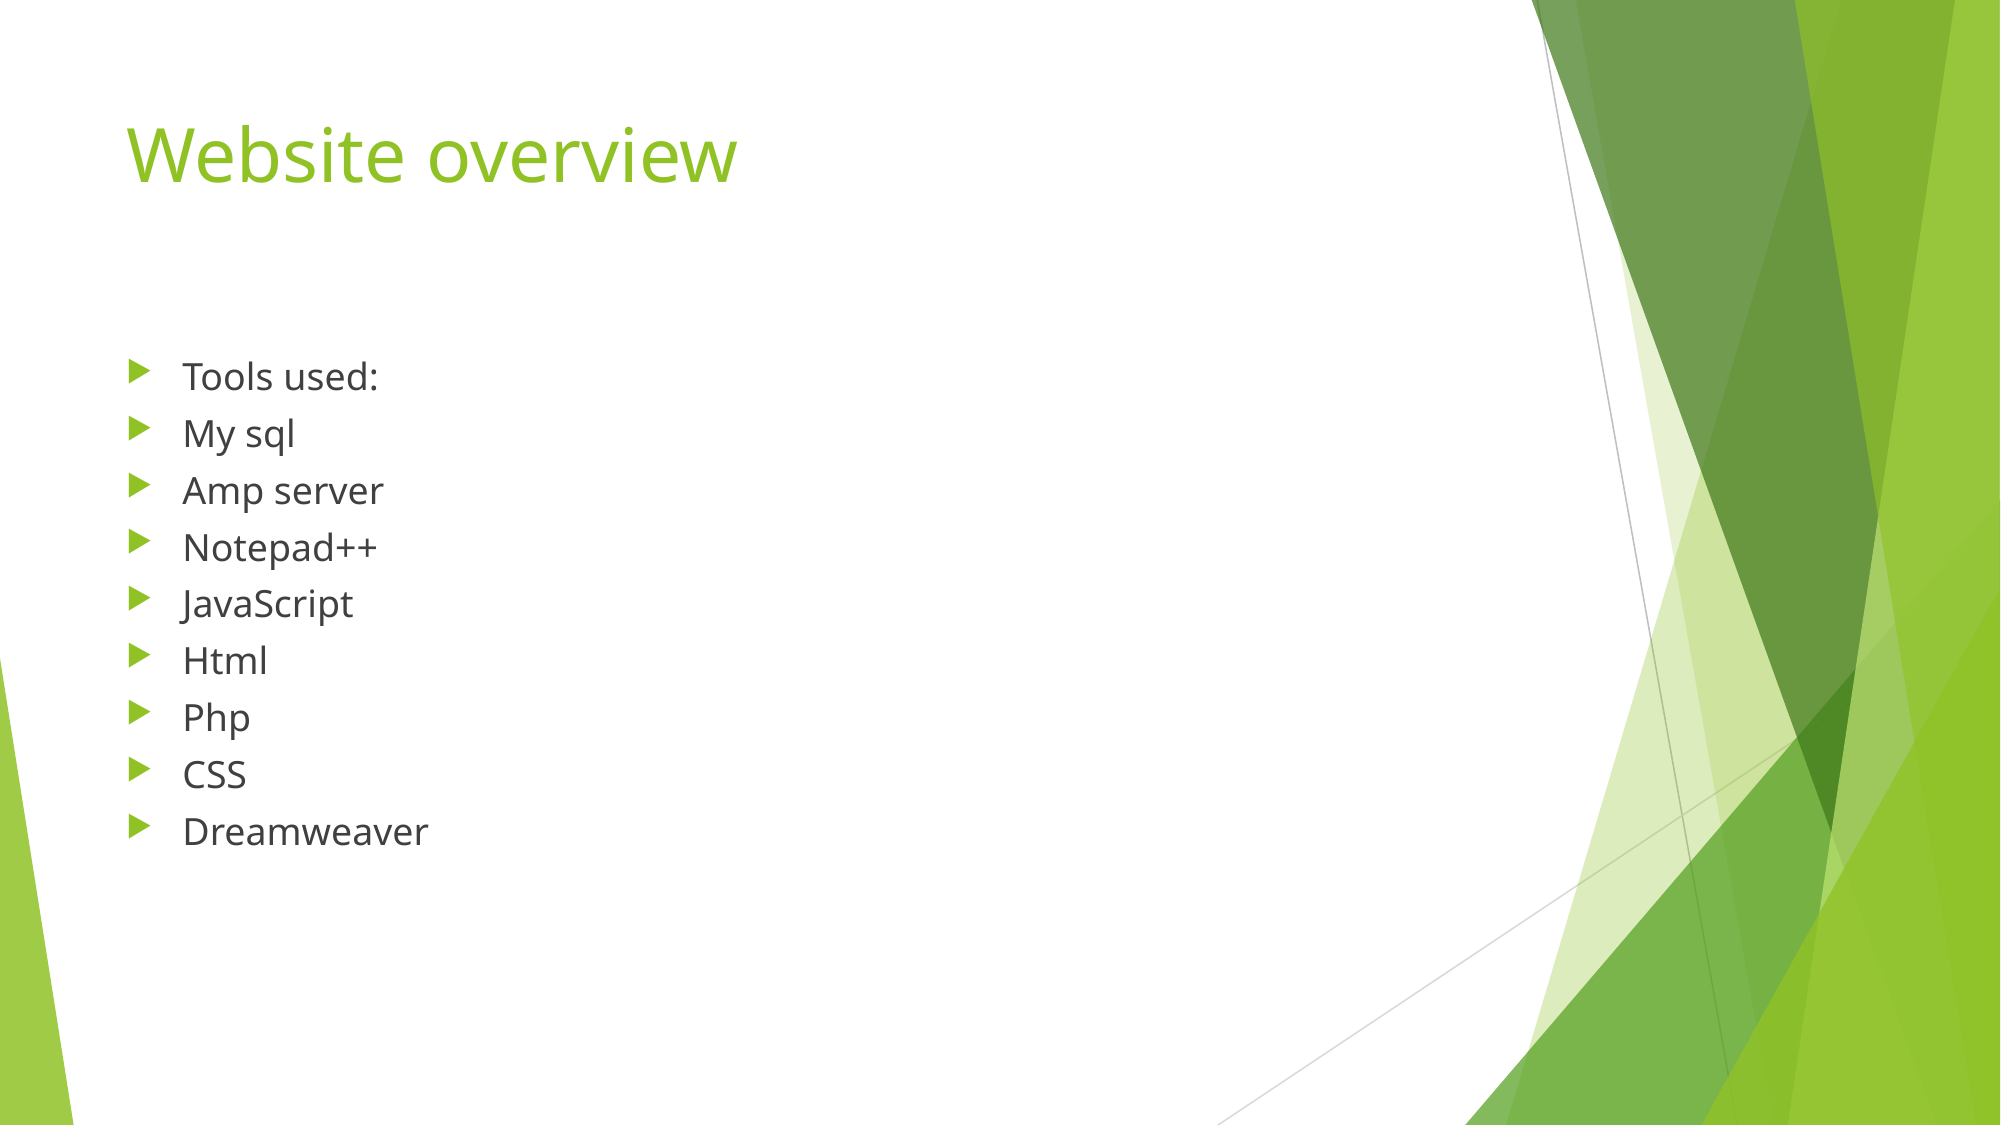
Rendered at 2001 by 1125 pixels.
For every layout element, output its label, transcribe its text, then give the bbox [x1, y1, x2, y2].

title Website overview [111, 99, 1522, 317]
list Tools used: My sql Amp server Notepad++ JavaScript Html Php CSS Dreamweaver [111, 354, 1522, 992]
